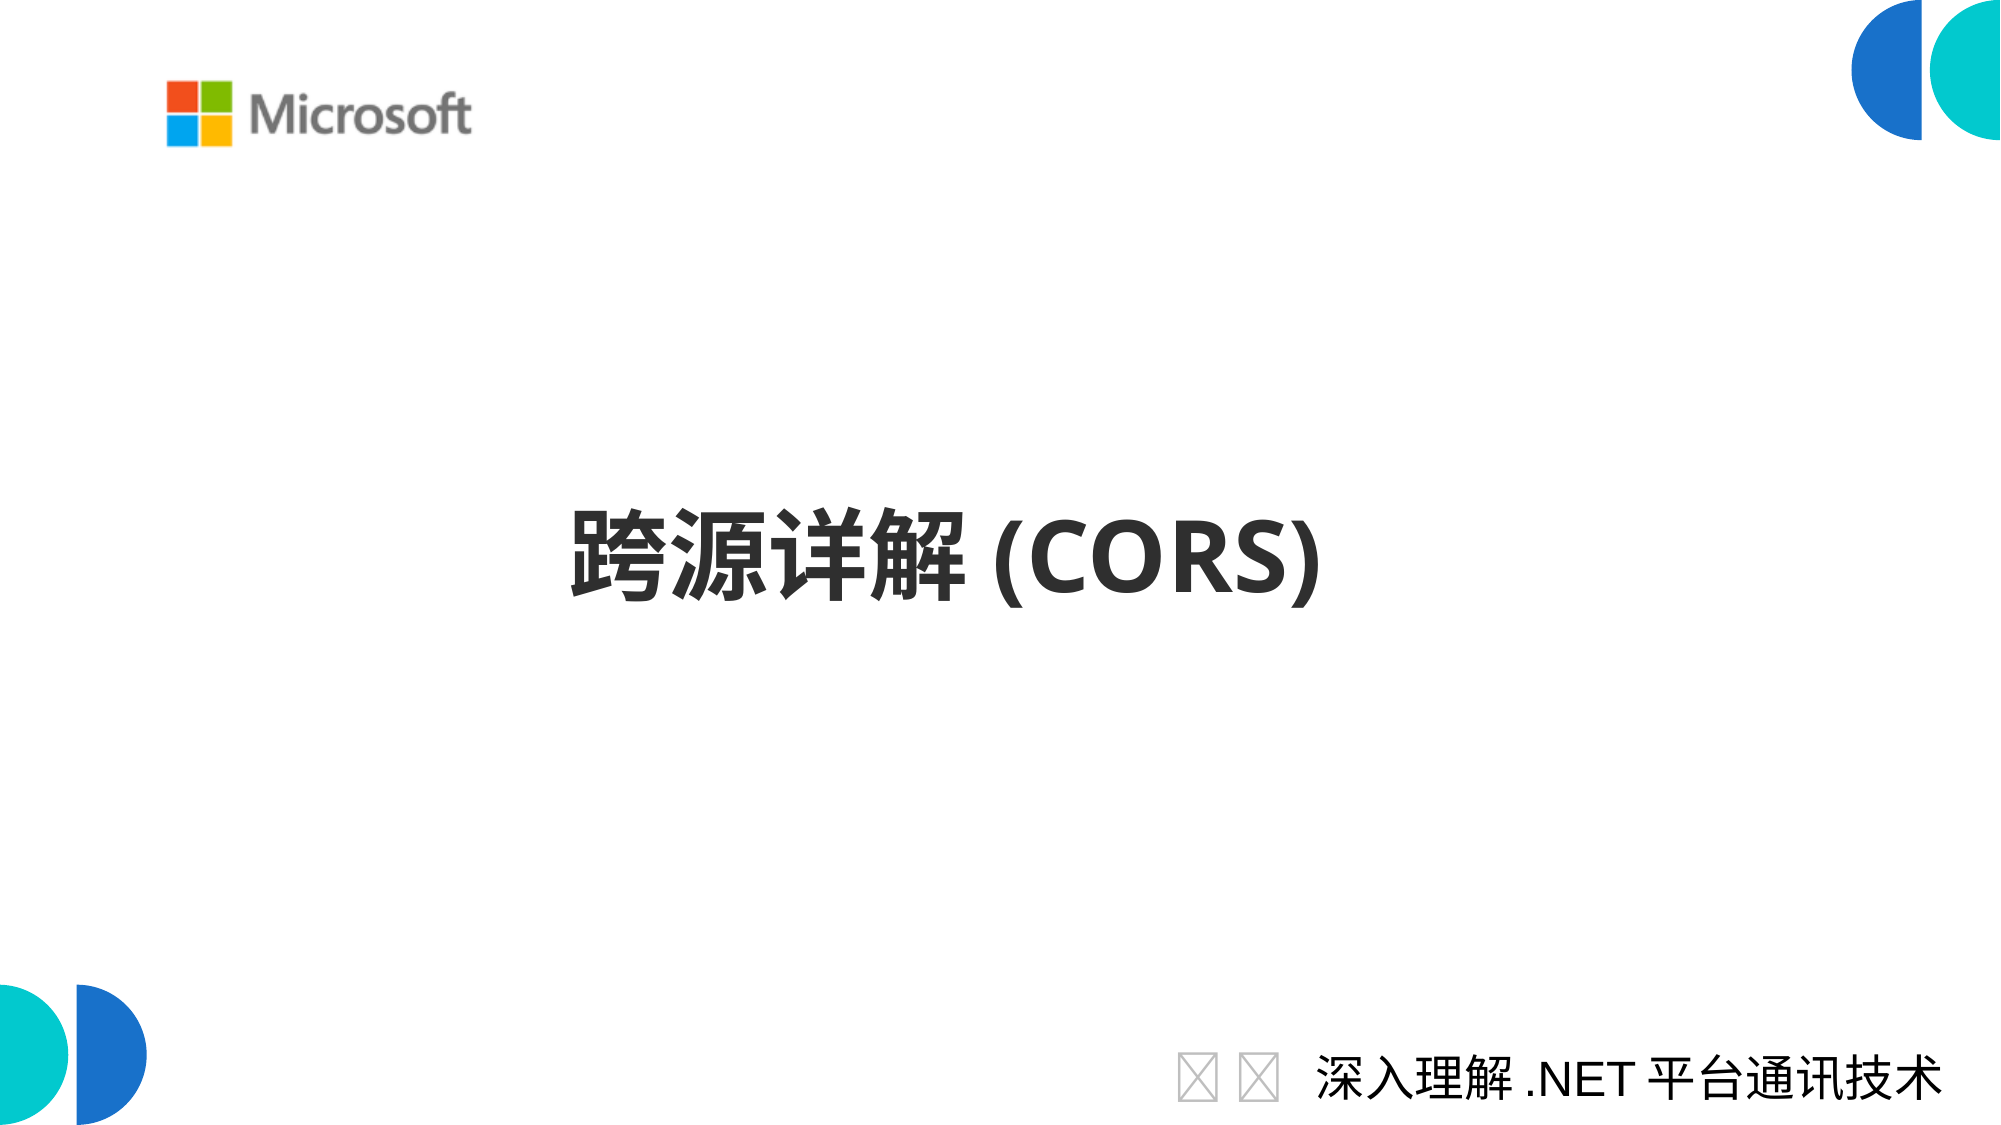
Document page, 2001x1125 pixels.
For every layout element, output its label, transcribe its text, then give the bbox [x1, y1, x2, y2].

picture [85, 41, 552, 189]
subtitle 🚀 🚀 深入理解.NET平台通讯技术 [1173, 1046, 1952, 1107]
title 跨源详解(CORS) [83, 459, 1807, 646]
